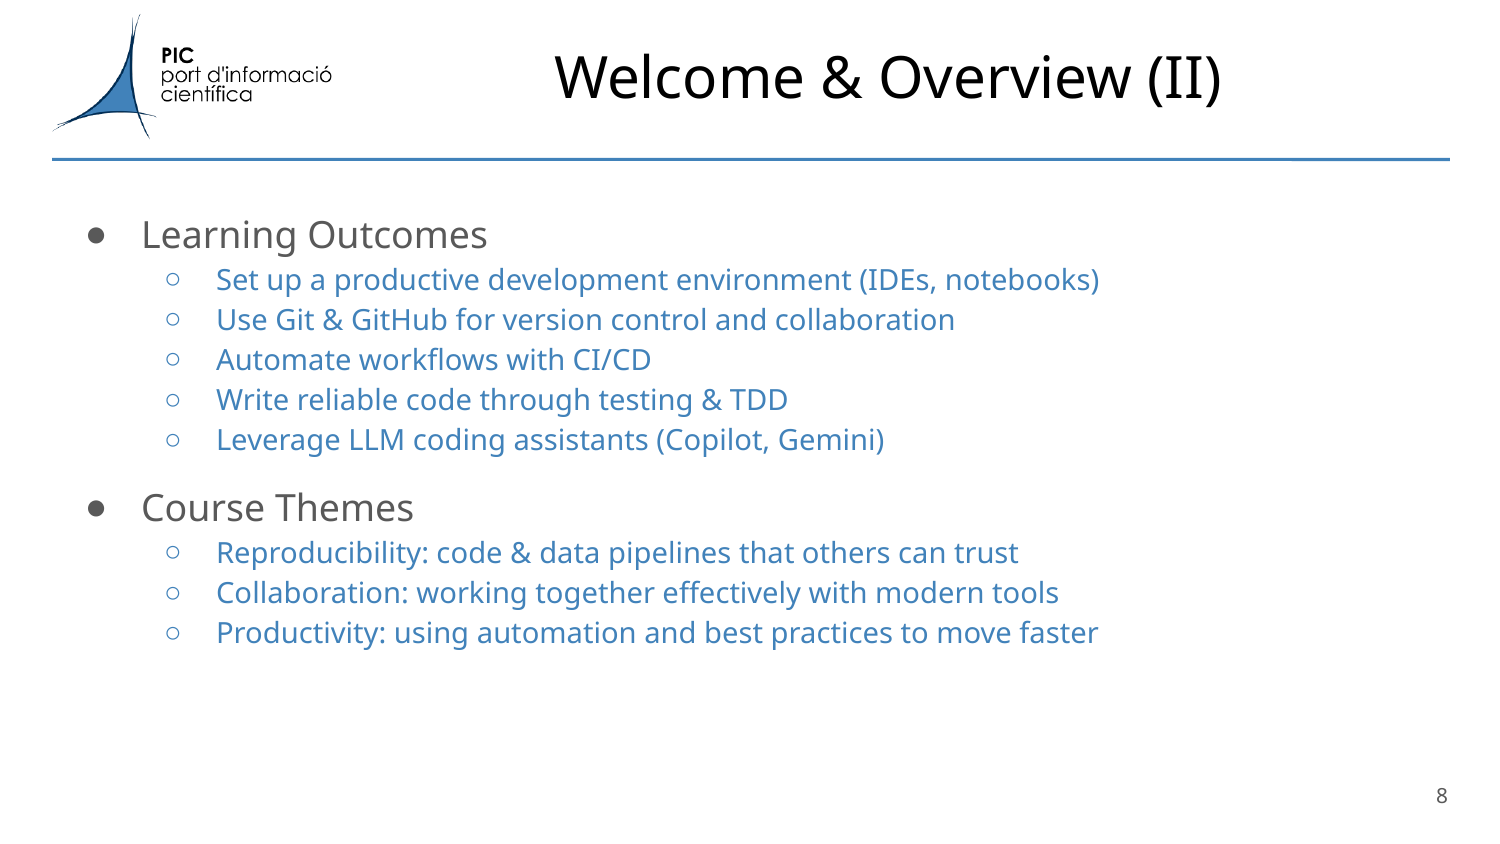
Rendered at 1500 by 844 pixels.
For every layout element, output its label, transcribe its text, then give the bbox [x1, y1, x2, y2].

list Learning Outcomes Set up a productive development environment (IDEs, notebooks) Use Git & GitHub for version control and collaboration Automate workflows with CI/CD Write reliable code through testing & TDD Leverage LLM coding assistants (Copilot, Gemini) Course Themes Reproducibility: code & data pipelines that others can trust Collaboration: working together effectively with modern tools Productivity: using automation and best practices to move faster [51, 189, 1449, 750]
slide_number 1 [1372, 764, 1463, 830]
picture [50, 10, 327, 141]
title Welcome & Overview (II) [327, 10, 1449, 141]
